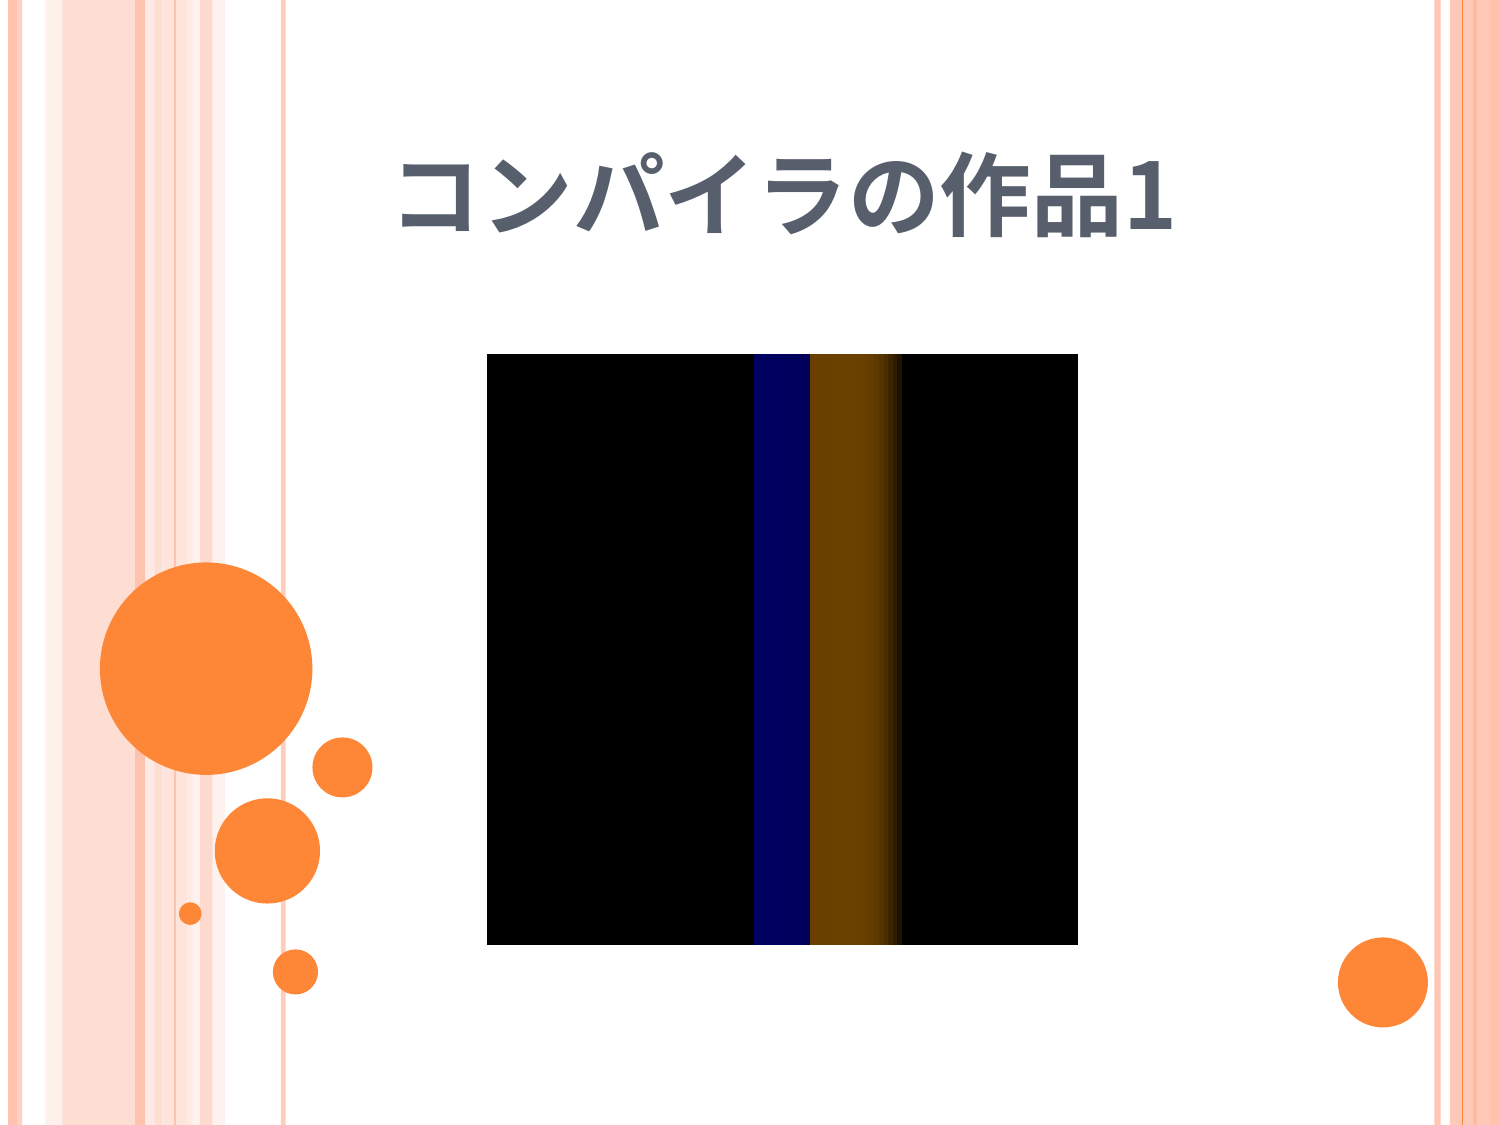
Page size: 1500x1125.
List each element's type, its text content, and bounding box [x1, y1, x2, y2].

picture [487, 354, 1078, 945]
title コンパイラの作品1 [375, 90, 1388, 296]
